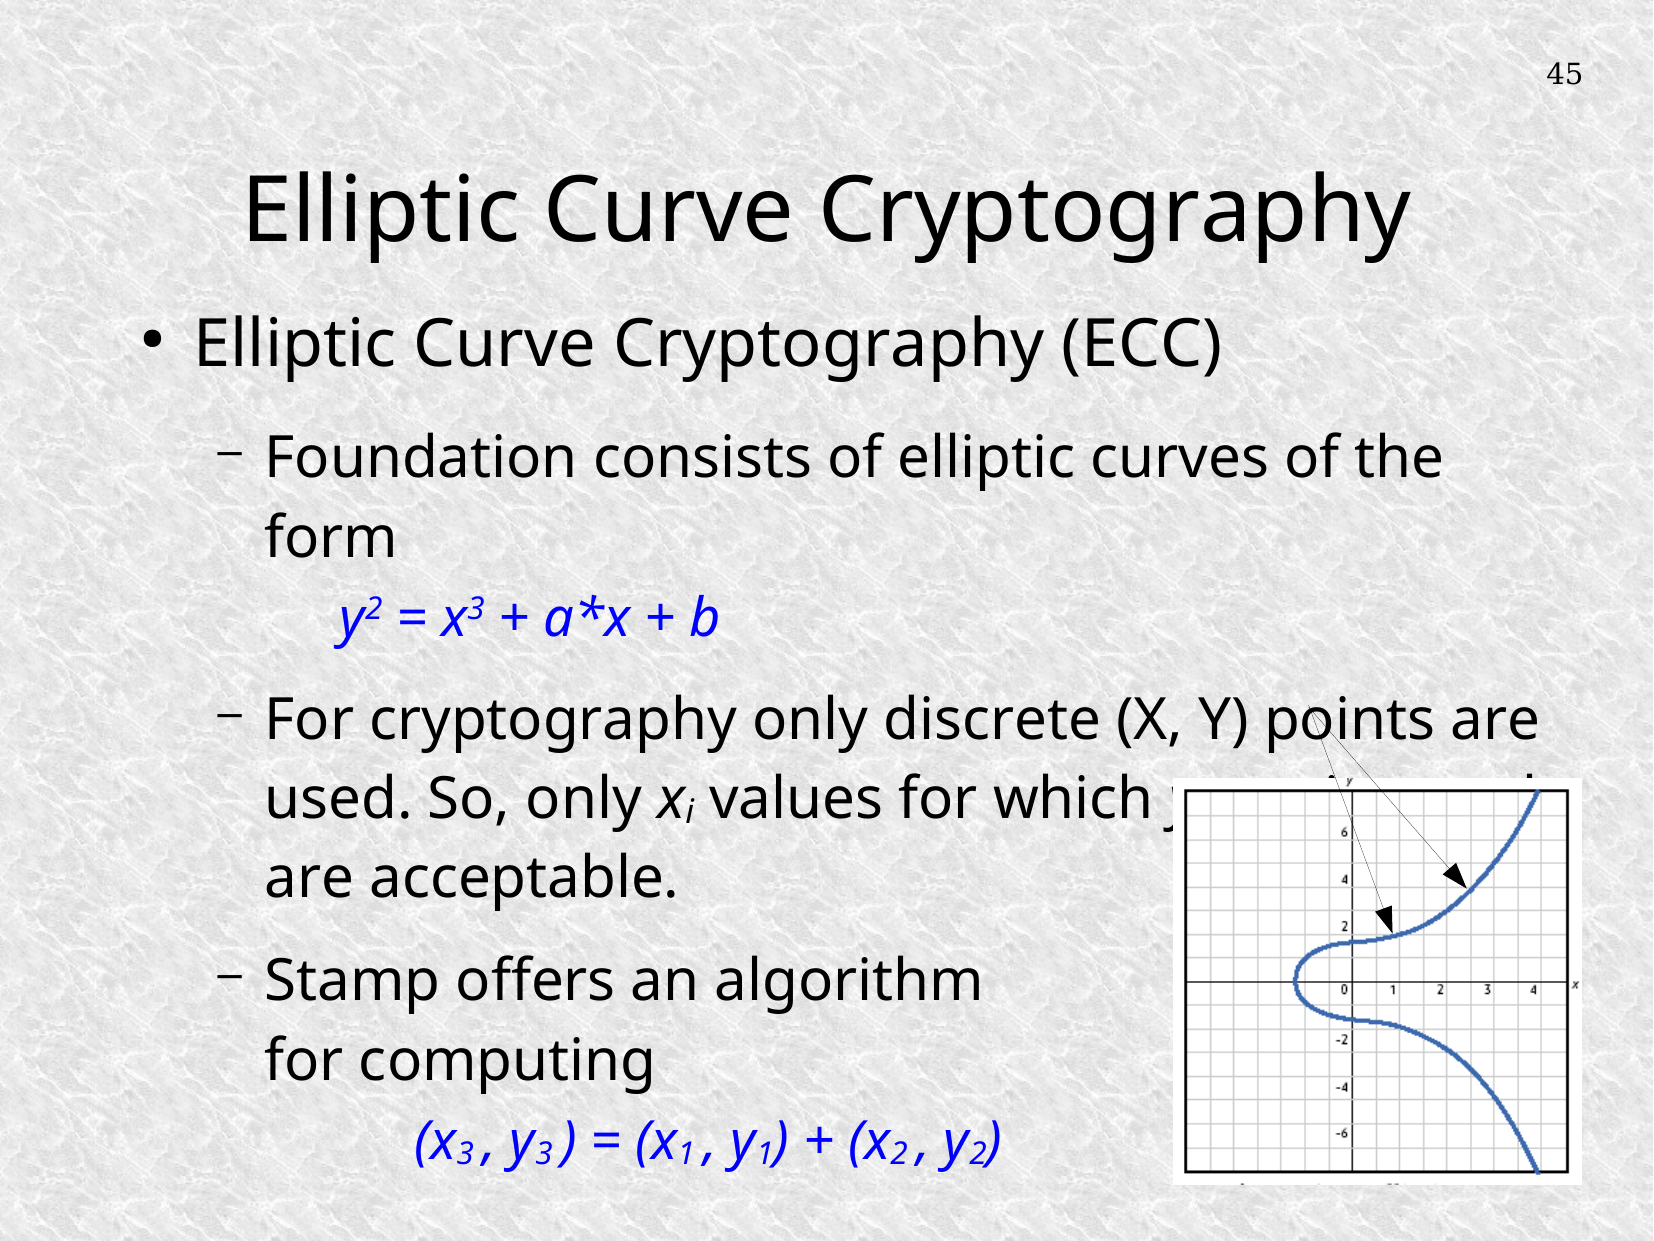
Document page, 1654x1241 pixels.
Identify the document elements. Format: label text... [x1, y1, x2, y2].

title Elliptic Curve Cryptography [121, 102, 1533, 311]
list Elliptic Curve Cryptography (ECC) Foundation consists of elliptic curves of the form y2 = x3 + a*x + b For cryptography only discrete (X, Y) points are used. So, only xi values for which yi are integral are acceptable. Stamp offers an algorithm for computing (x3 , y3 ) = (x1 , y1) + (x2 , y2) [122, 295, 1556, 1097]
picture [0, 0, 1654, 1241]
